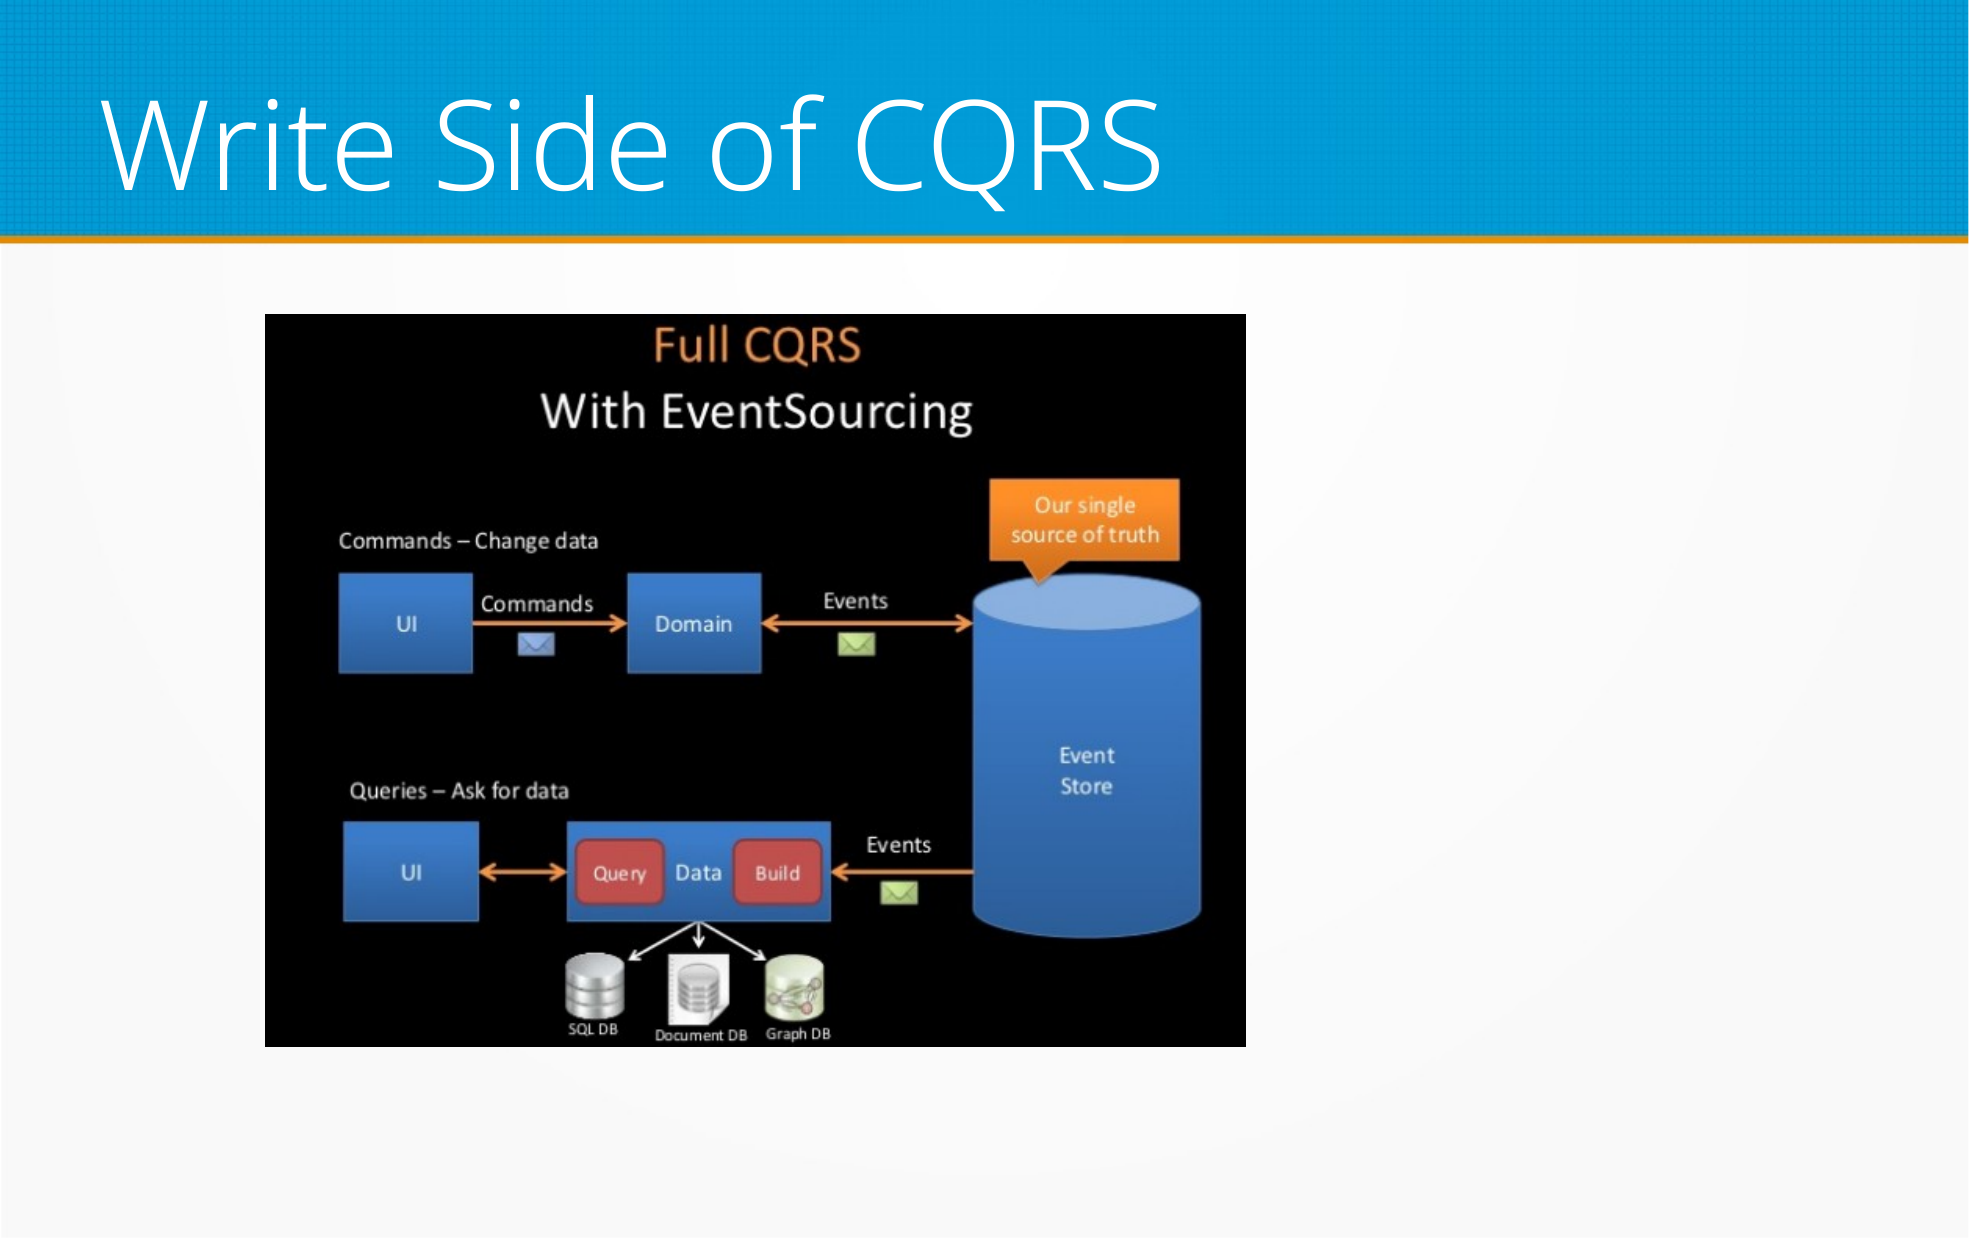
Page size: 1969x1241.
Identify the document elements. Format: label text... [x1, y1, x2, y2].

picture [0, 233, 1969, 1241]
title Write Side of CQRS [98, 19, 1870, 227]
